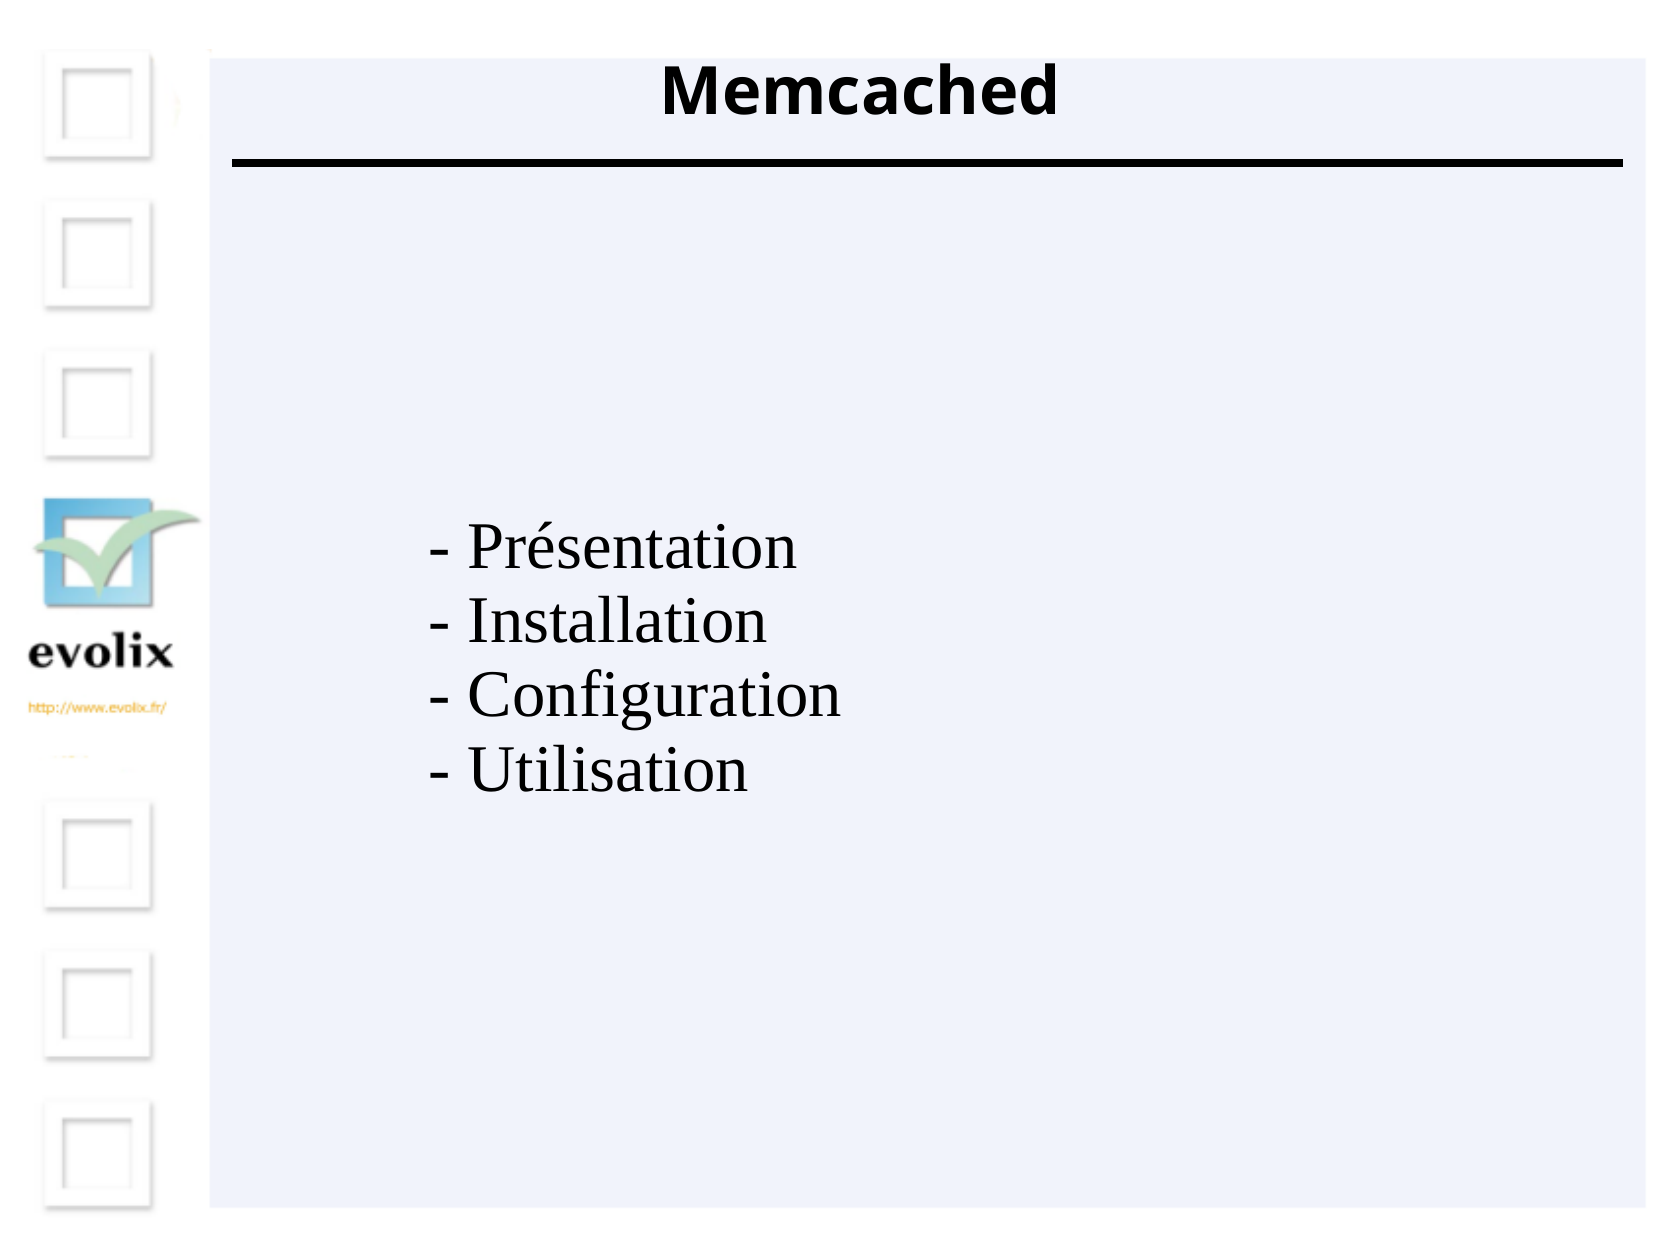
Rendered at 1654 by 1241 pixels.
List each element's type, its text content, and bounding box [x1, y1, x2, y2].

subtitle - Présentation - Installation - Configuration - Utilisation [353, 295, 1447, 1094]
picture [0, 49, 1654, 1218]
title Memcached [372, 0, 1348, 178]
